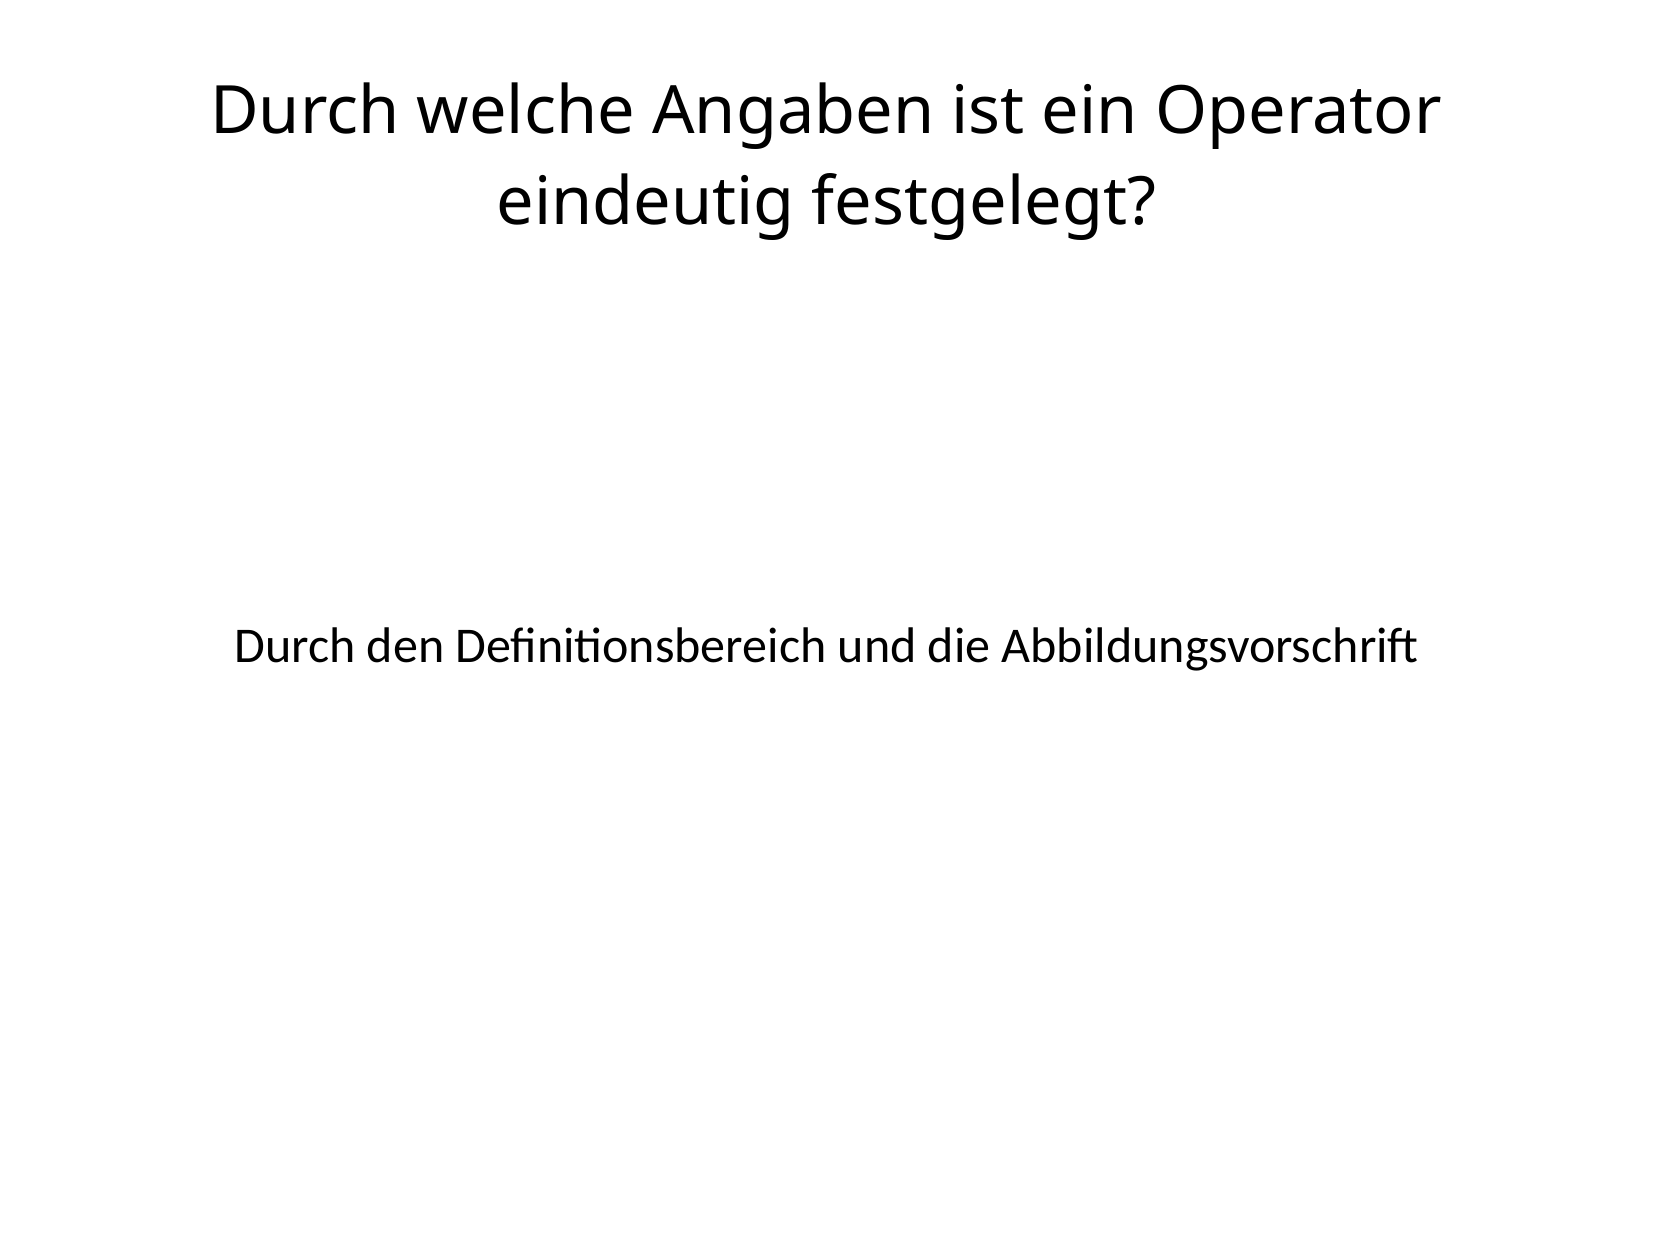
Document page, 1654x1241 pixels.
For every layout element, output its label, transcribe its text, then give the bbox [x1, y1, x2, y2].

subtitle Durch den Definitionsbereich und die Abbildungsvorschrift [82, 290, 1571, 1010]
title Durch welche Angaben ist ein Operator eindeutig festgelegt? [82, 49, 1571, 257]
